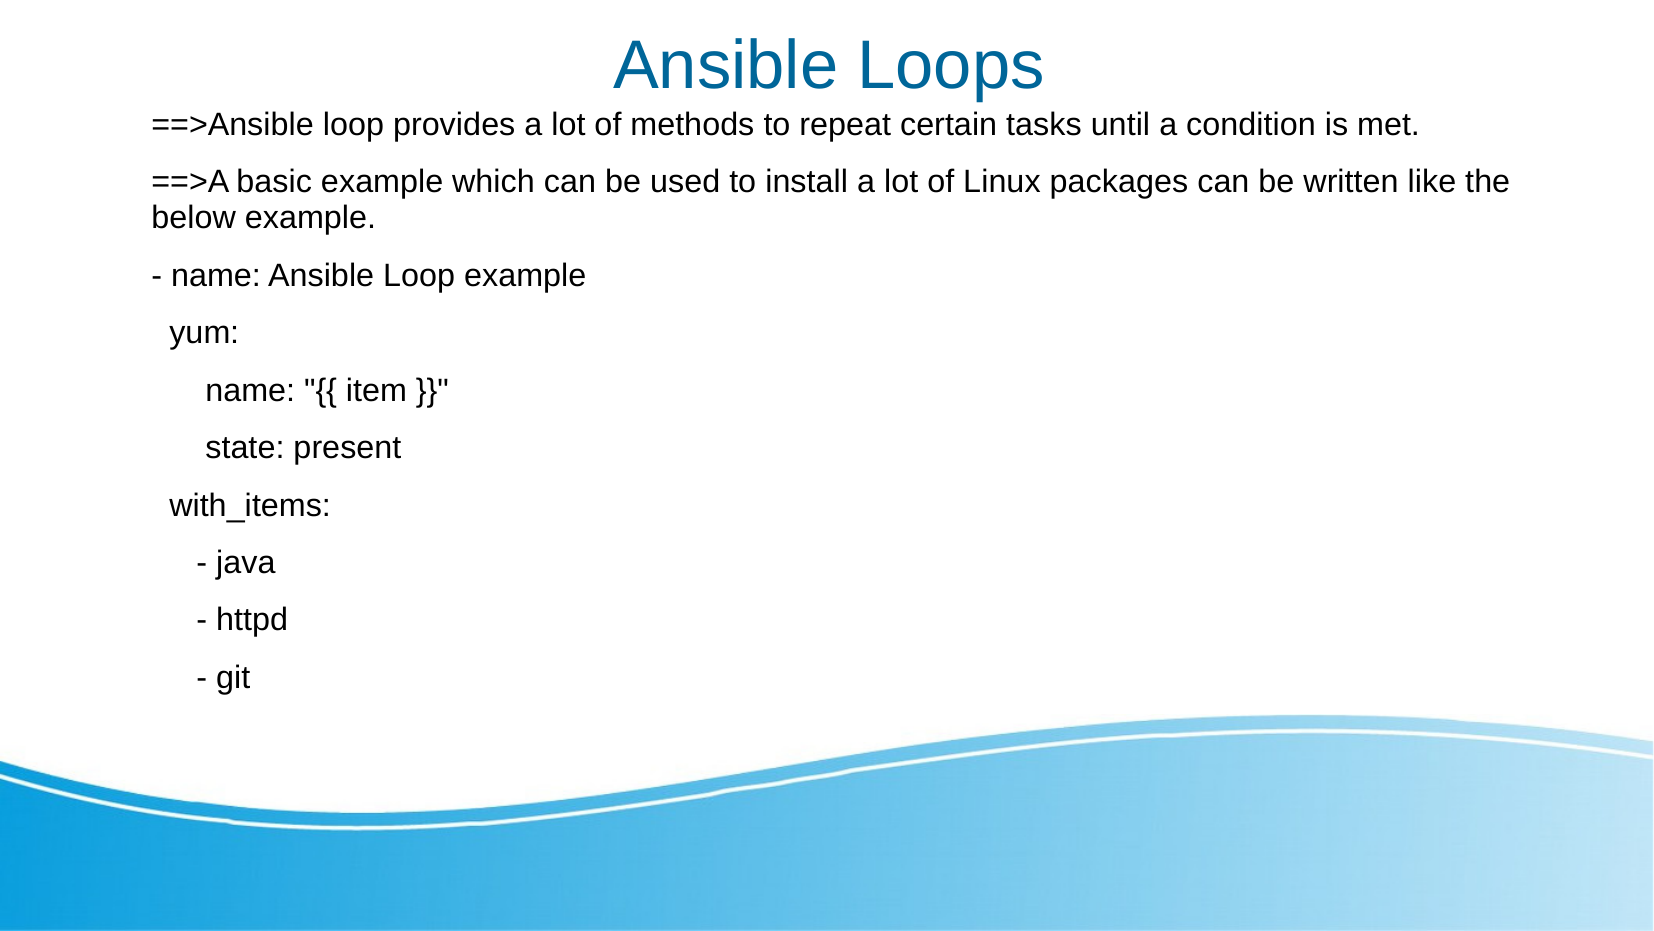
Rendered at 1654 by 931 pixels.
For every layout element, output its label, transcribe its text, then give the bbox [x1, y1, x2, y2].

title Ansible Loops [94, 23, 1583, 107]
picture [0, 714, 1654, 931]
list ==>Ansible loop provides a lot of methods to repeat certain tasks until a condition is met. ==>A basic example which can be used to install a lot of Linux packages can be written like the below example. - name: Ansible Loop example yum: name: "{{ item }}" state: present with_items: - java - httpd - git [82, 106, 1571, 697]
